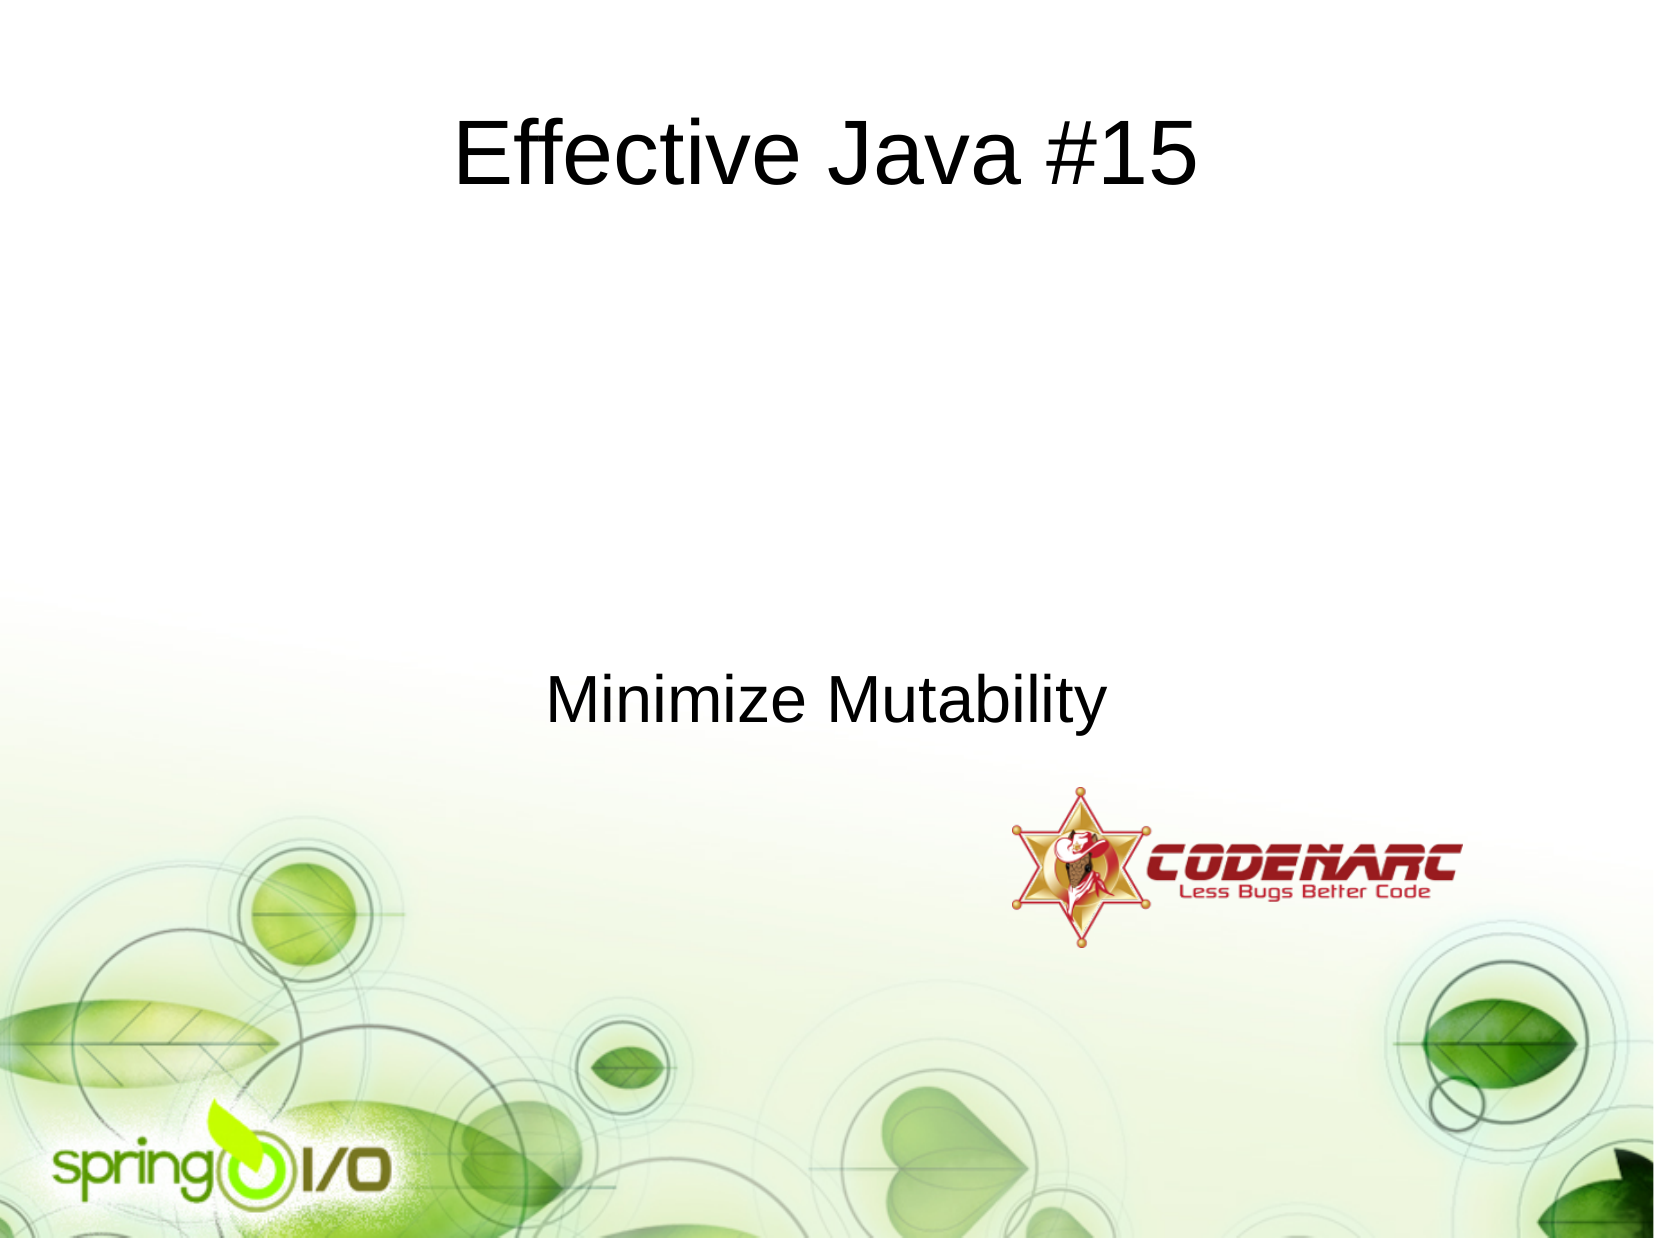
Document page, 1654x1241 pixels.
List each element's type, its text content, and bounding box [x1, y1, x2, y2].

title Effective Java #15 [82, 56, 1571, 250]
picture [0, 0, 1654, 1238]
subtitle Minimize Mutability [82, 297, 1571, 1102]
